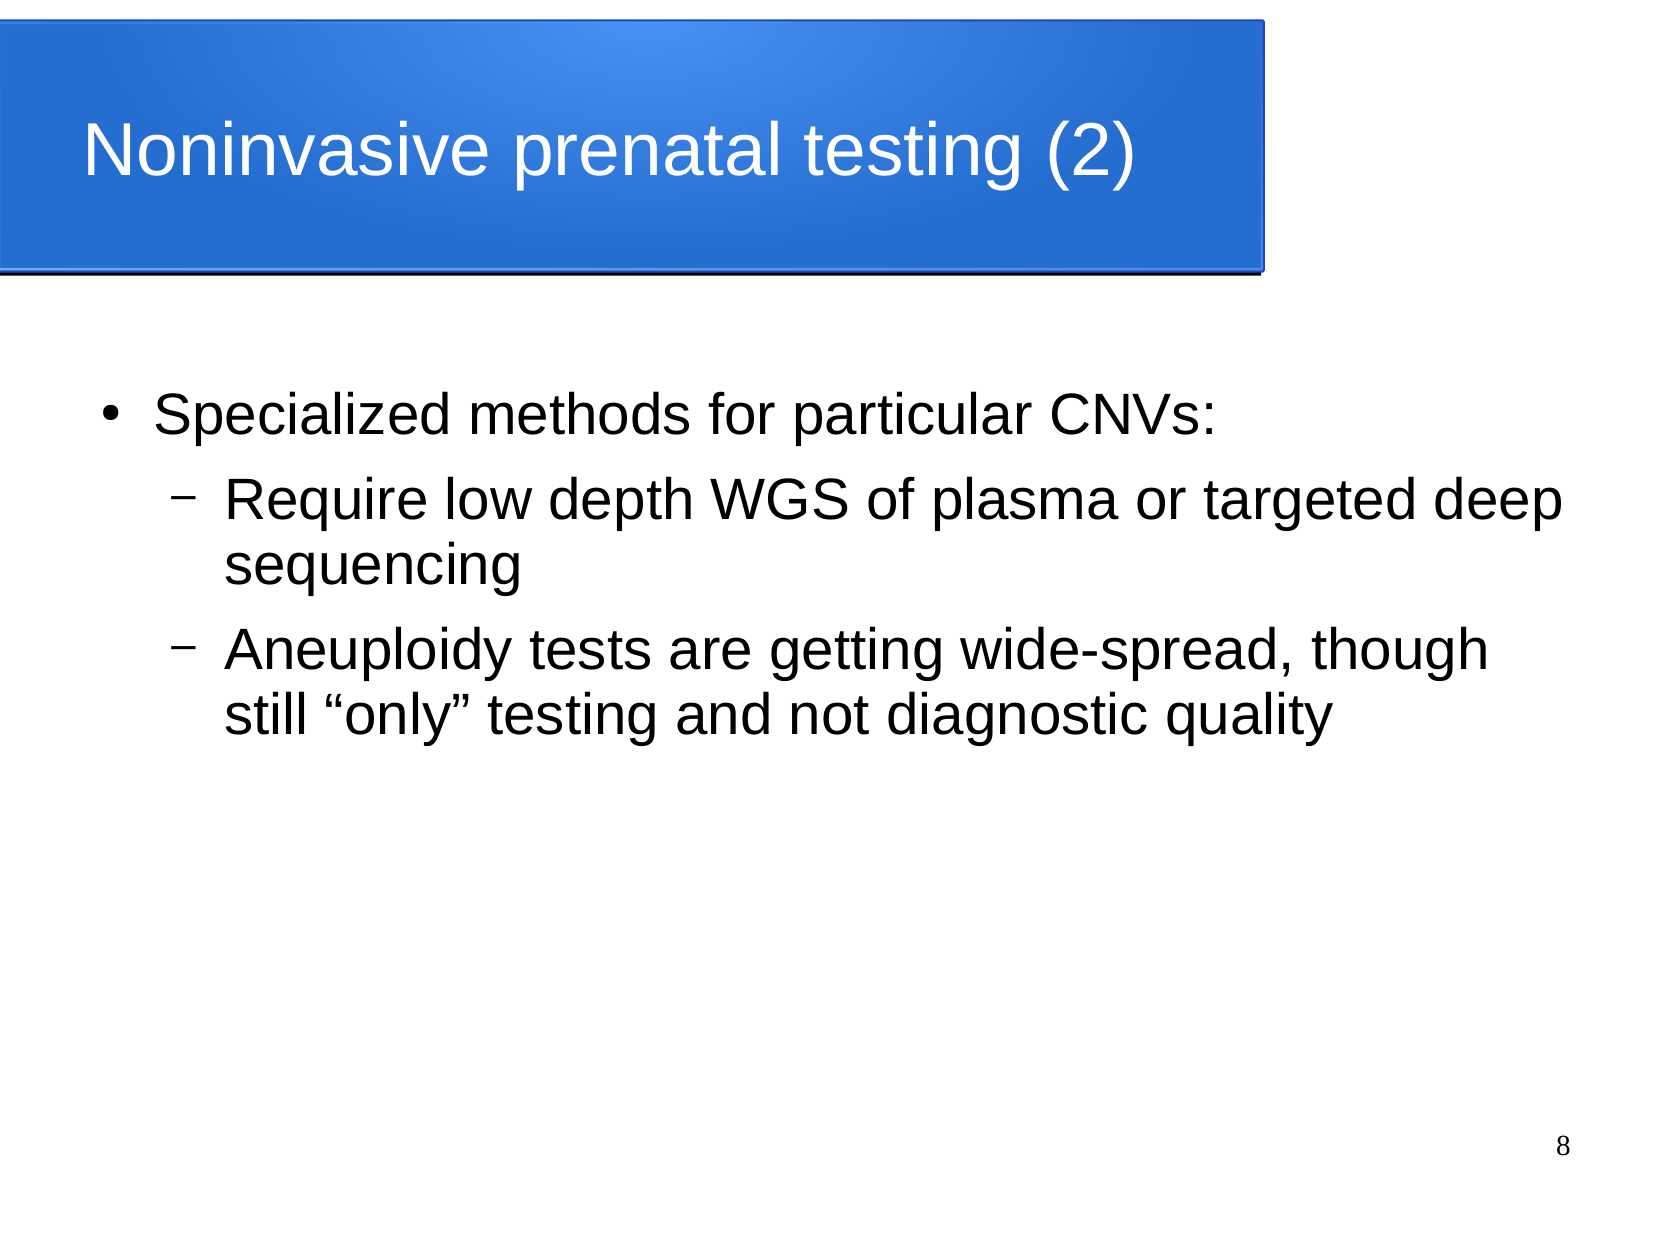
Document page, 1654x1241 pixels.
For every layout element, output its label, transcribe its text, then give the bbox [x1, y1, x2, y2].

title Noninvasive prenatal testing (2) [82, 47, 1235, 252]
list Specialized methods for particular CNVs: Require low depth WGS of plasma or targeted deep sequencing Aneuploidy tests are getting wide-spread, though still “only” testing and not diagnostic quality [82, 381, 1571, 1102]
